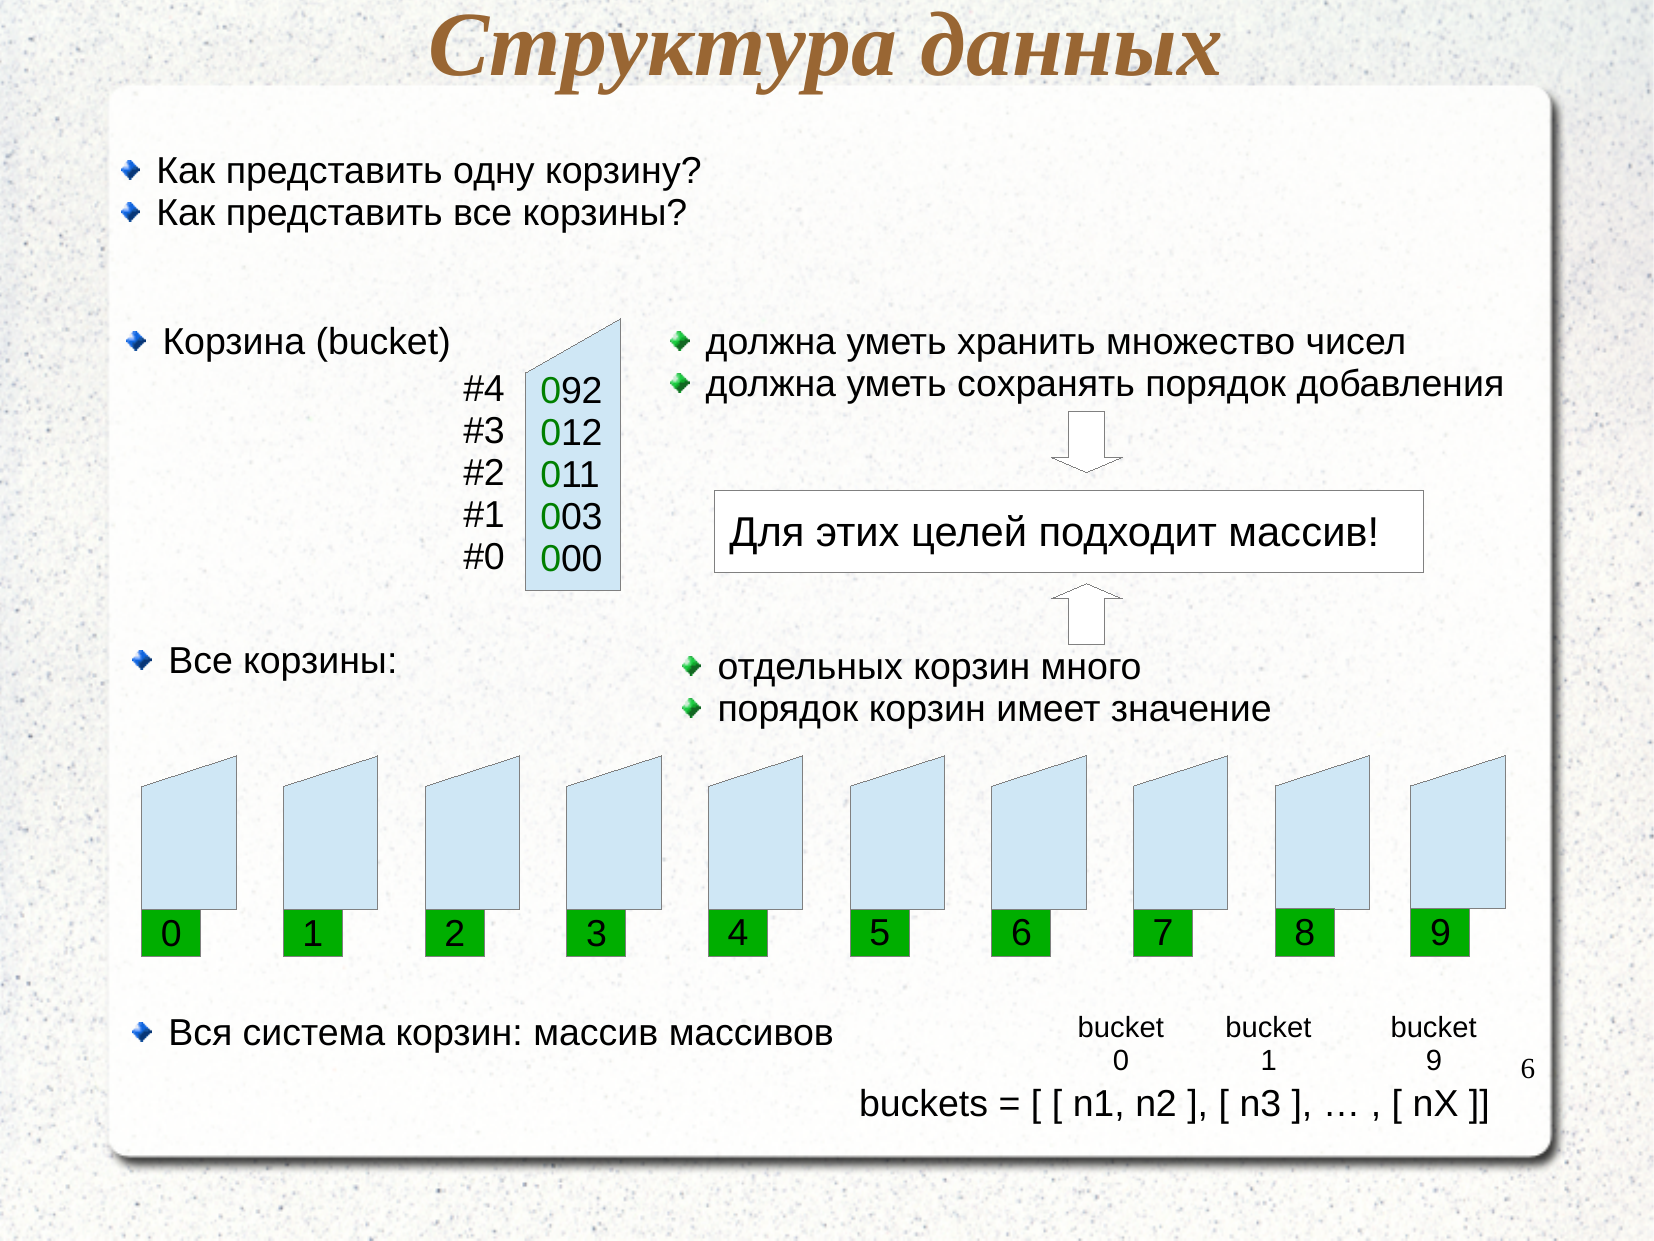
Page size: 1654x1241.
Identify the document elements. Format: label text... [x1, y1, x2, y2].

text_box [425, 755, 520, 910]
text_box 9 [1410, 908, 1470, 957]
text_box 4 [708, 909, 768, 957]
text_box Вся система корзин: массив массивов [118, 1003, 850, 1061]
text_box bucket 0 [1062, 1003, 1180, 1085]
text_box buckets = [ [ n1, n2 ], [ n3 ], … , [ nX ]] [844, 1074, 1506, 1132]
text_box [1051, 583, 1123, 645]
text_box 6 [991, 909, 1051, 957]
text_box [141, 755, 237, 910]
text_box bucket 9 [1375, 1003, 1493, 1085]
text_box 8 [1275, 908, 1335, 957]
text_box [991, 755, 1087, 910]
picture [0, 0, 1654, 1241]
text_box должна уметь хранить множество чисел должна уметь сохранять порядок добавления [655, 312, 1536, 412]
text_box [850, 755, 945, 910]
text_box 1 [283, 909, 343, 957]
text_box 092 012 011 003 000 [525, 362, 618, 588]
text_box 0 [141, 909, 201, 957]
text_box [566, 755, 662, 910]
text_box [1410, 755, 1506, 909]
text_box 2 [425, 909, 485, 957]
text_box [1051, 411, 1123, 473]
title Структура данных [11, 0, 1642, 96]
text_box [1133, 755, 1228, 910]
text_box 7 [1133, 909, 1193, 957]
text_box отдельных корзин много порядок корзин имеет значение [667, 637, 1287, 737]
text_box Как представить одну корзину? Как представить все корзины? [106, 141, 716, 241]
text_box 5 [850, 909, 910, 957]
text_box 3 [566, 909, 626, 957]
text_box Корзина (bucket) [112, 312, 466, 370]
text_box Все корзины: [118, 631, 413, 689]
text_box #4 #3 #2 #1 #0 [448, 359, 520, 585]
text_box [283, 755, 378, 910]
text_box [525, 318, 621, 591]
text_box Для этих целей подходит массив! [714, 490, 1424, 573]
text_box bucket 1 [1210, 1003, 1327, 1084]
text_box [708, 755, 803, 910]
text_box [1275, 755, 1370, 910]
